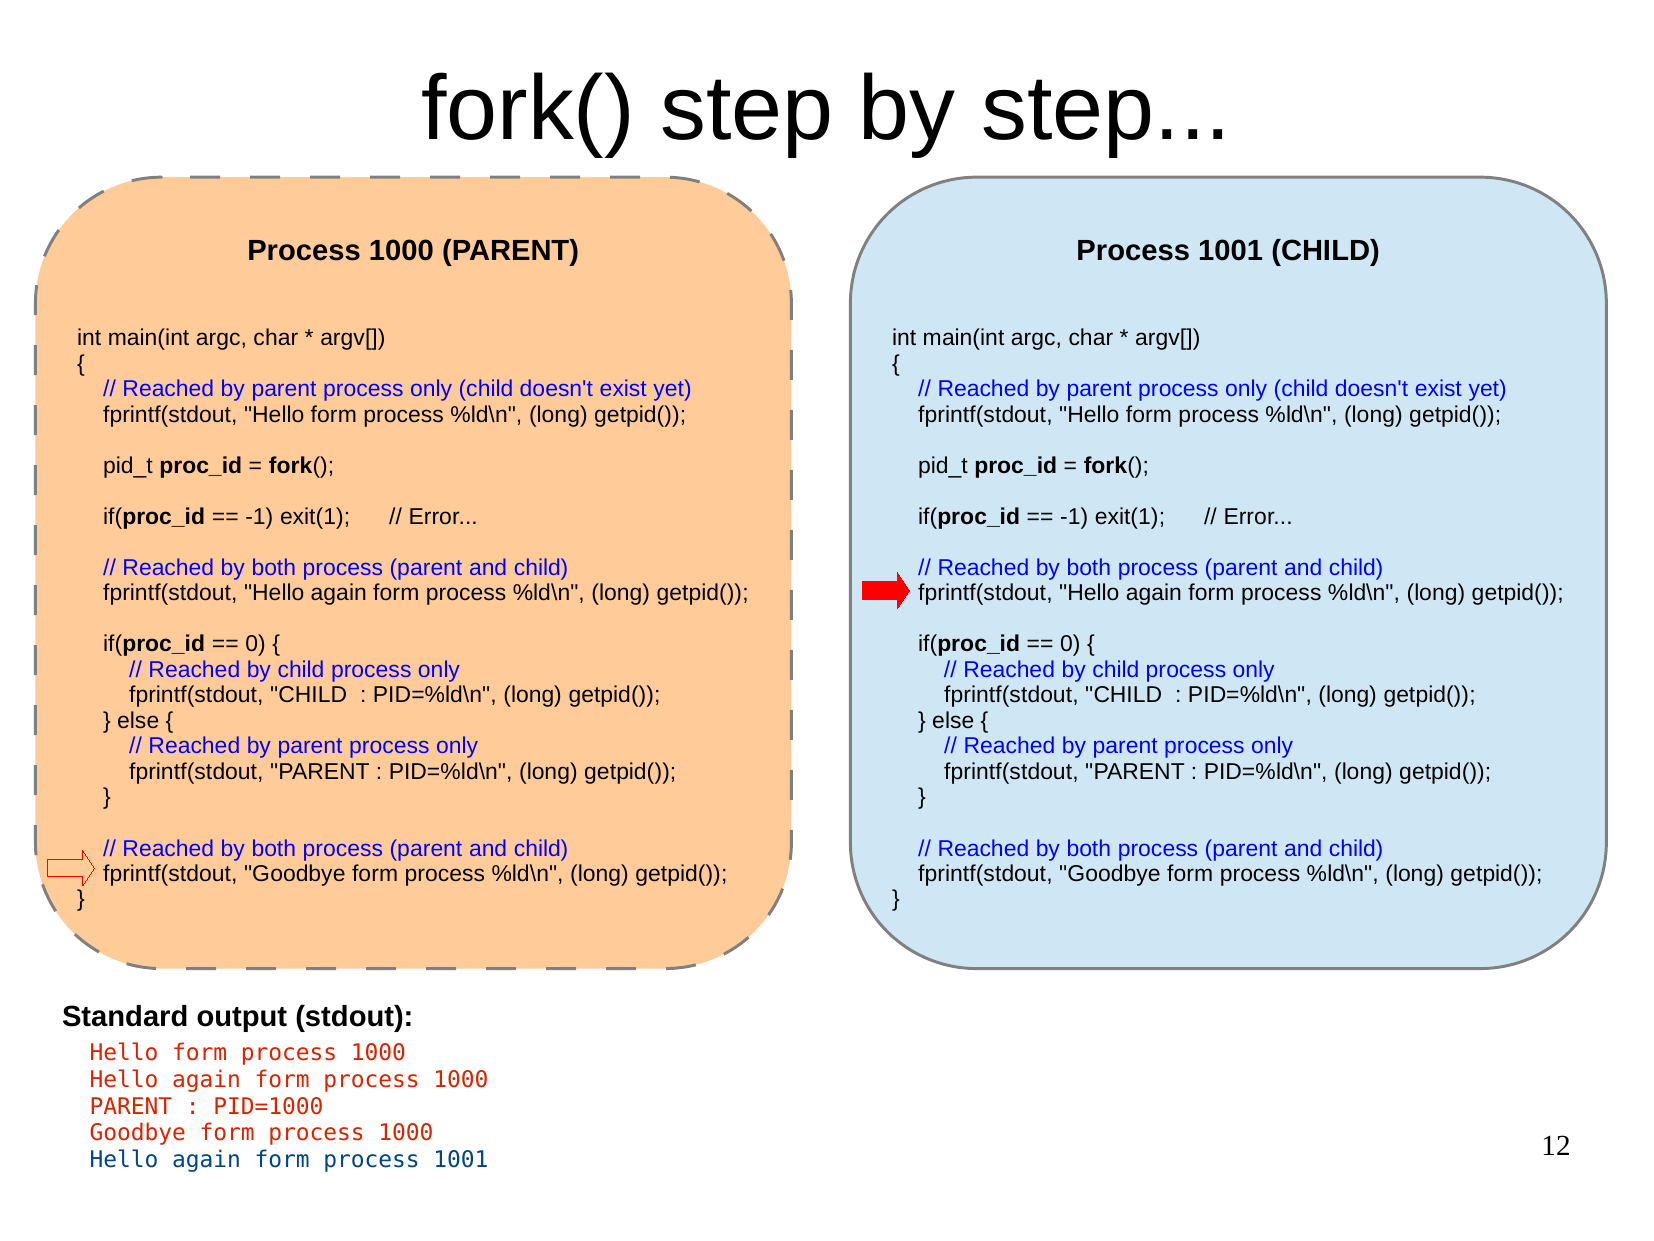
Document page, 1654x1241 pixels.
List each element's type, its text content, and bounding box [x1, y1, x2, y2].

title fork() step by step... [82, 49, 1571, 166]
text_box Process 1000 (PARENT) int main(int argc, char * argv[]) { // Reached by parent process only (child doesn't exist yet) fprintf(stdout, "Hello form process %ld\n", (long) getpid()); pid_t proc_id = fork(); if(proc_id == -1) exit(1); // Error... // Reached by both process (parent and child) fprintf(stdout, "Hello again form process %ld\n", (long) getpid()); if(proc_id == 0) { // Reached by child process only fprintf(stdout, "CHILD : PID=%ld\n", (long) getpid()); } else { // Reached by parent process only fprintf(stdout, "PARENT : PID=%ld\n", (long) getpid()); } // Reached by both process (parent and child) fprintf(stdout, "Goodbye form process %ld\n", (long) getpid()); } [35, 177, 792, 969]
text_box Process 1001 (CHILD) int main(int argc, char * argv[]) { // Reached by parent process only (child doesn't exist yet) fprintf(stdout, "Hello form process %ld\n", (long) getpid()); pid_t proc_id = fork(); if(proc_id == -1) exit(1); // Error... // Reached by both process (parent and child) fprintf(stdout, "Hello again form process %ld\n", (long) getpid()); if(proc_id == 0) { // Reached by child process only fprintf(stdout, "CHILD : PID=%ld\n", (long) getpid()); } else { // Reached by parent process only fprintf(stdout, "PARENT : PID=%ld\n", (long) getpid()); } // Reached by both process (parent and child) fprintf(stdout, "Goodbye form process %ld\n", (long) getpid()); } [850, 177, 1607, 969]
text_box Standard output (stdout): Hello form process 1000 Hello again form process 1000 PARENT : PID=1000 Goodbye form process 1000 Hello again form process 1001 [47, 992, 1619, 1208]
text_box [862, 572, 910, 609]
